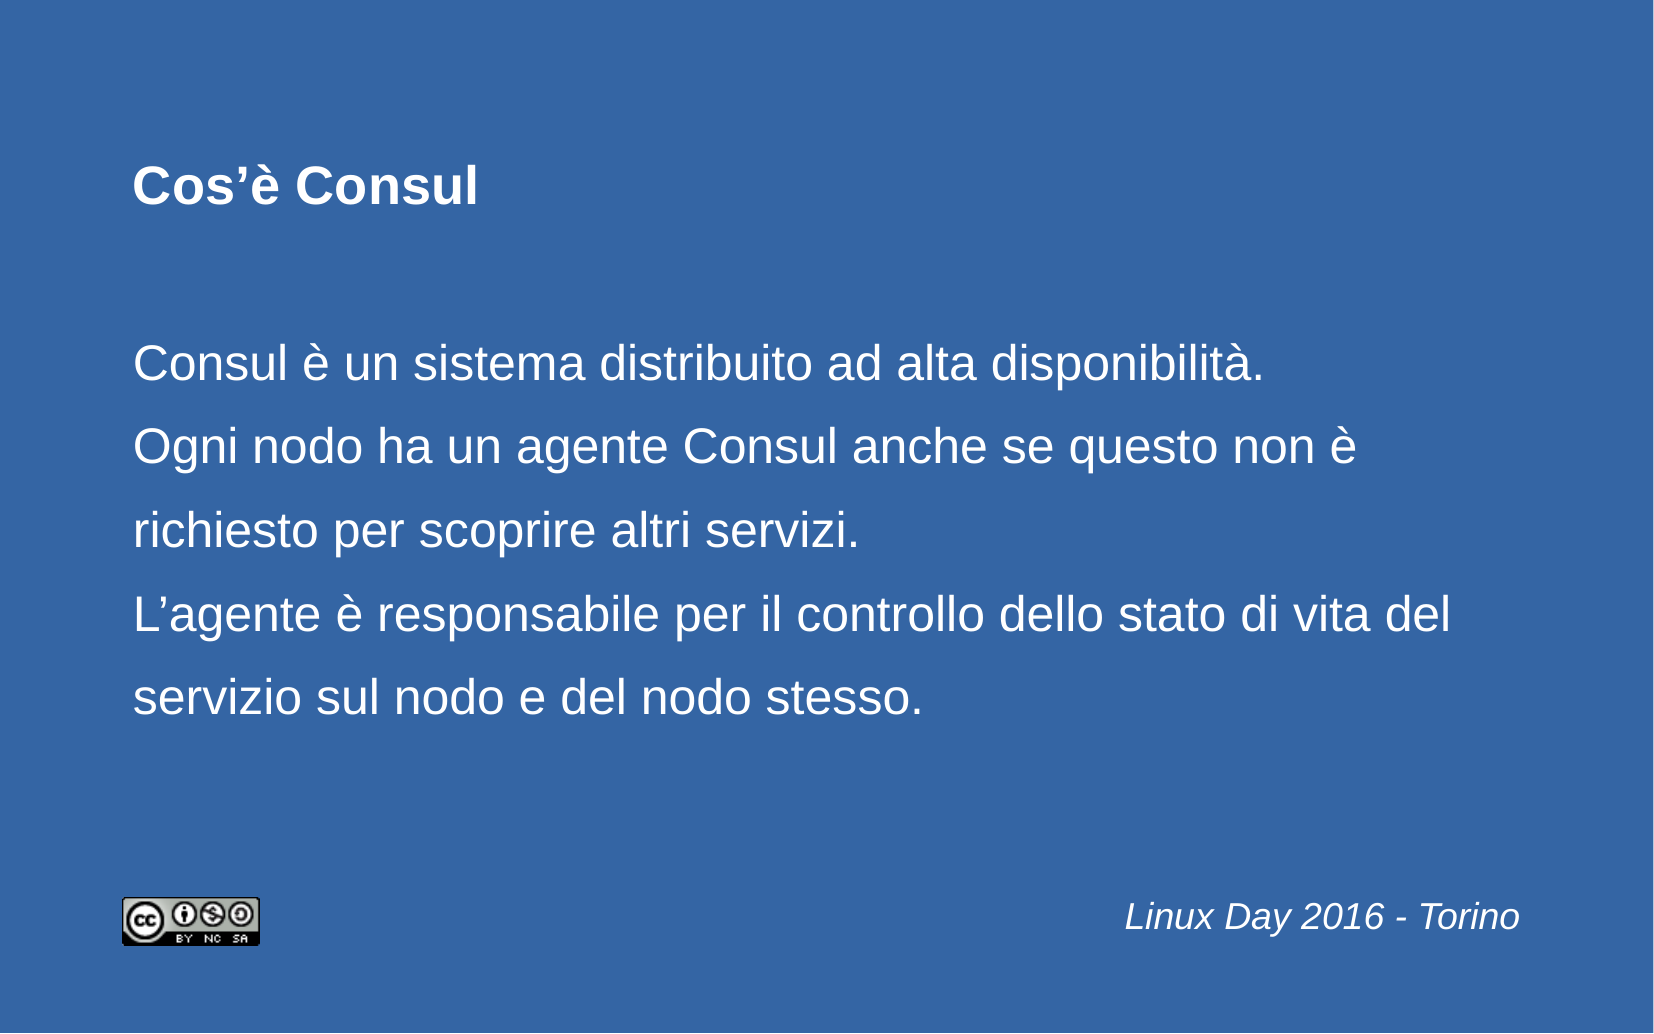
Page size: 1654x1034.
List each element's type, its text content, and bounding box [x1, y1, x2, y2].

picture [122, 897, 260, 946]
text_box Linux Day 2016 - Torino [1109, 887, 1536, 1034]
text_box Cos’è Consul Consul è un sistema distribuito ad alta disponibilità. Ogni nodo ha un agente Consul anche se questo non è richiesto per scoprire altri servizi. L’agente è responsabile per il controllo dello stato di vita del servizio sul nodo e del nodo stesso. [118, 118, 1536, 961]
